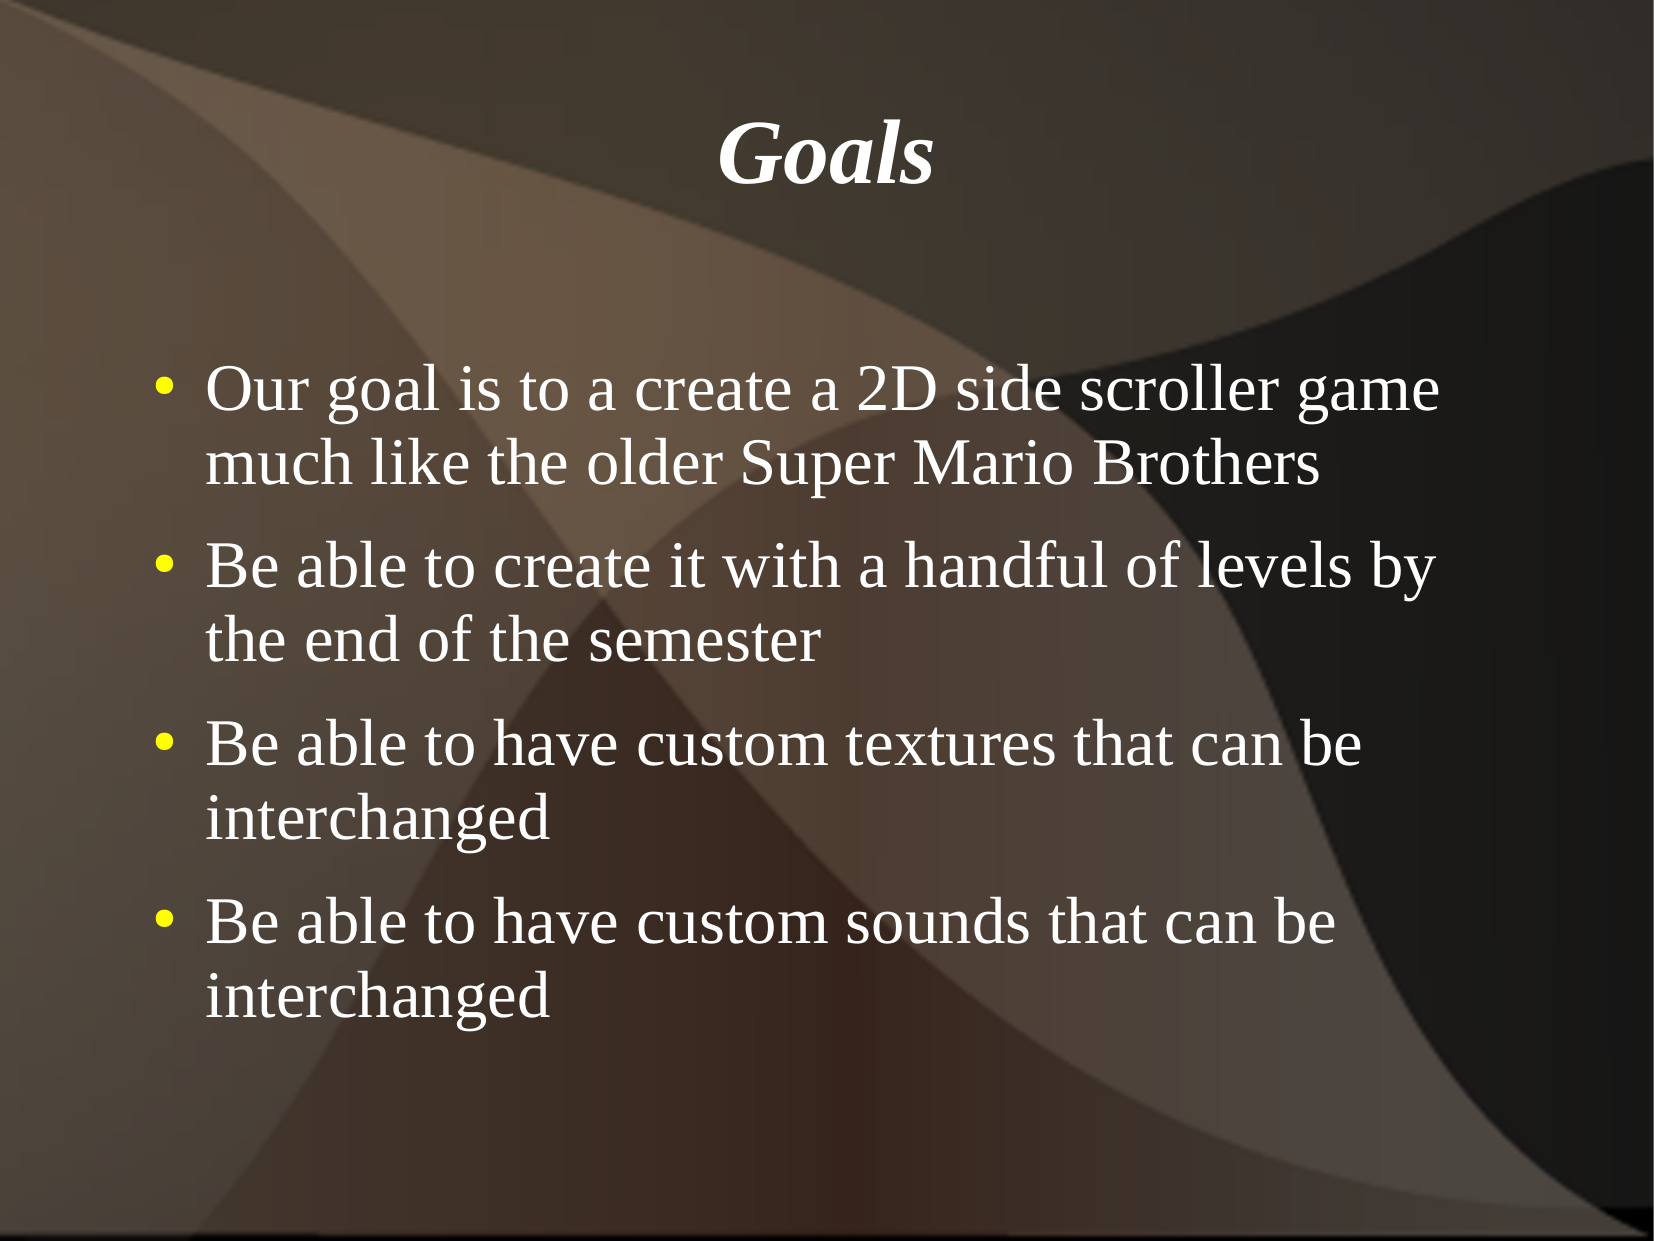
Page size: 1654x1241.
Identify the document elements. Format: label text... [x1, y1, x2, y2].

list Our goal is to a create a 2D side scroller game much like the older Super Mario Brothers Be able to create it with a handful of levels by the end of the semester Be able to have custom textures that can be interchanged Be able to have custom sounds that can be interchanged [134, 350, 1516, 1133]
picture [0, 0, 1654, 1241]
title Goals [82, 49, 1571, 257]
